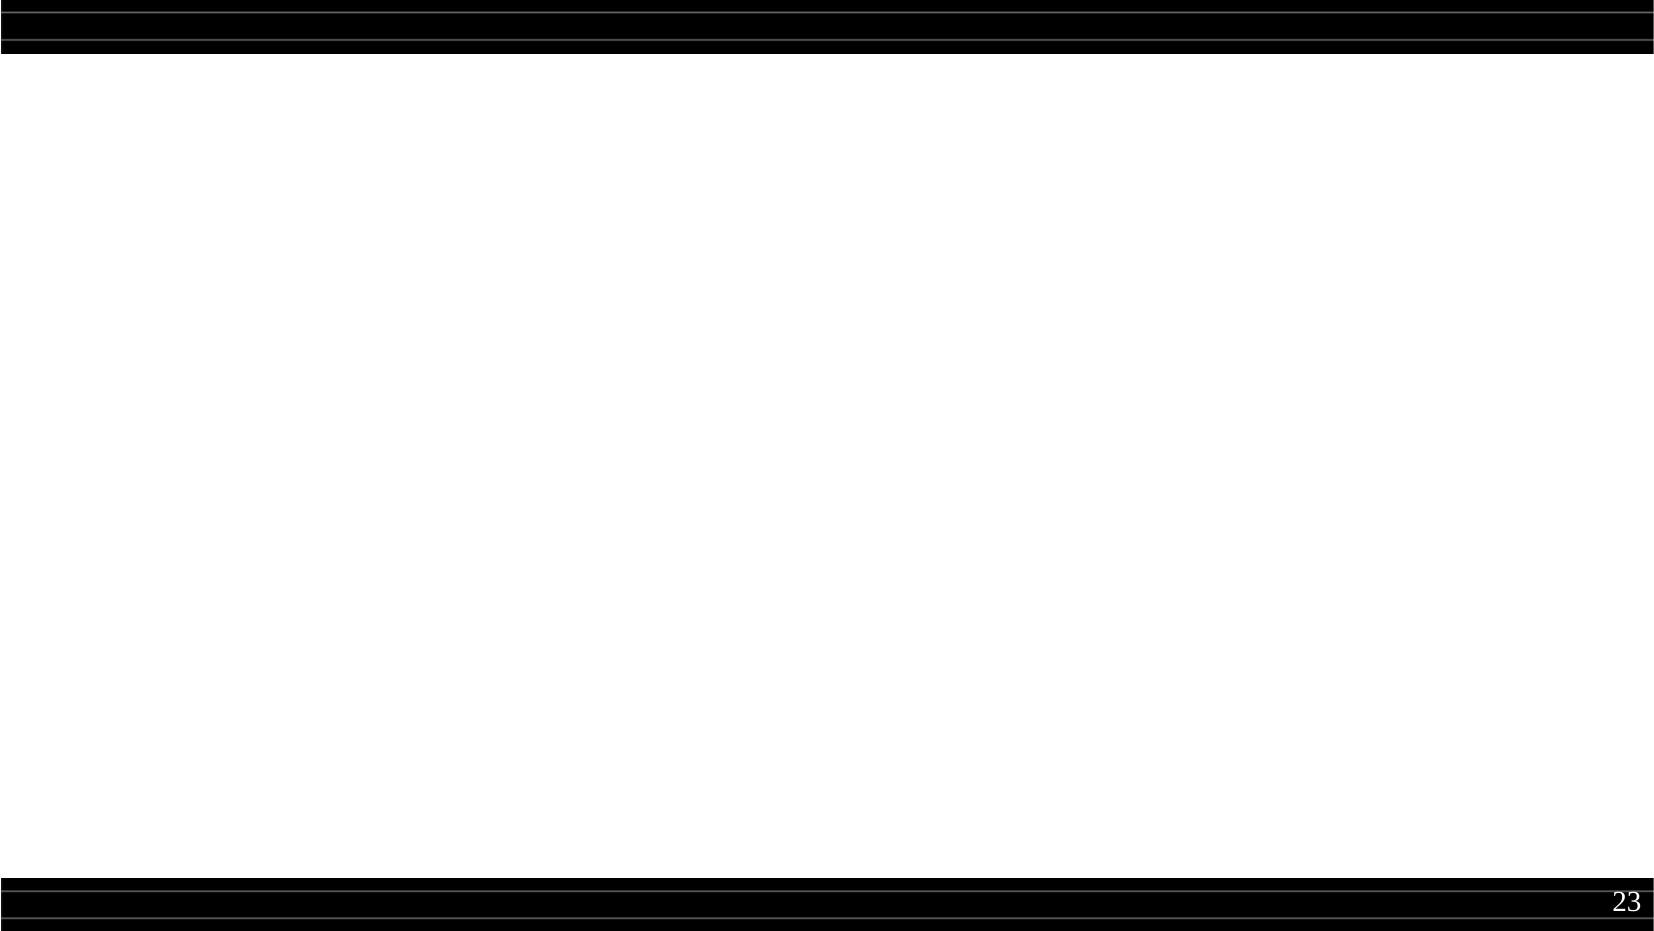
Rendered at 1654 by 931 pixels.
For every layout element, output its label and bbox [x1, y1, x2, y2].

picture [1, 878, 1654, 931]
picture [1, 0, 1654, 54]
